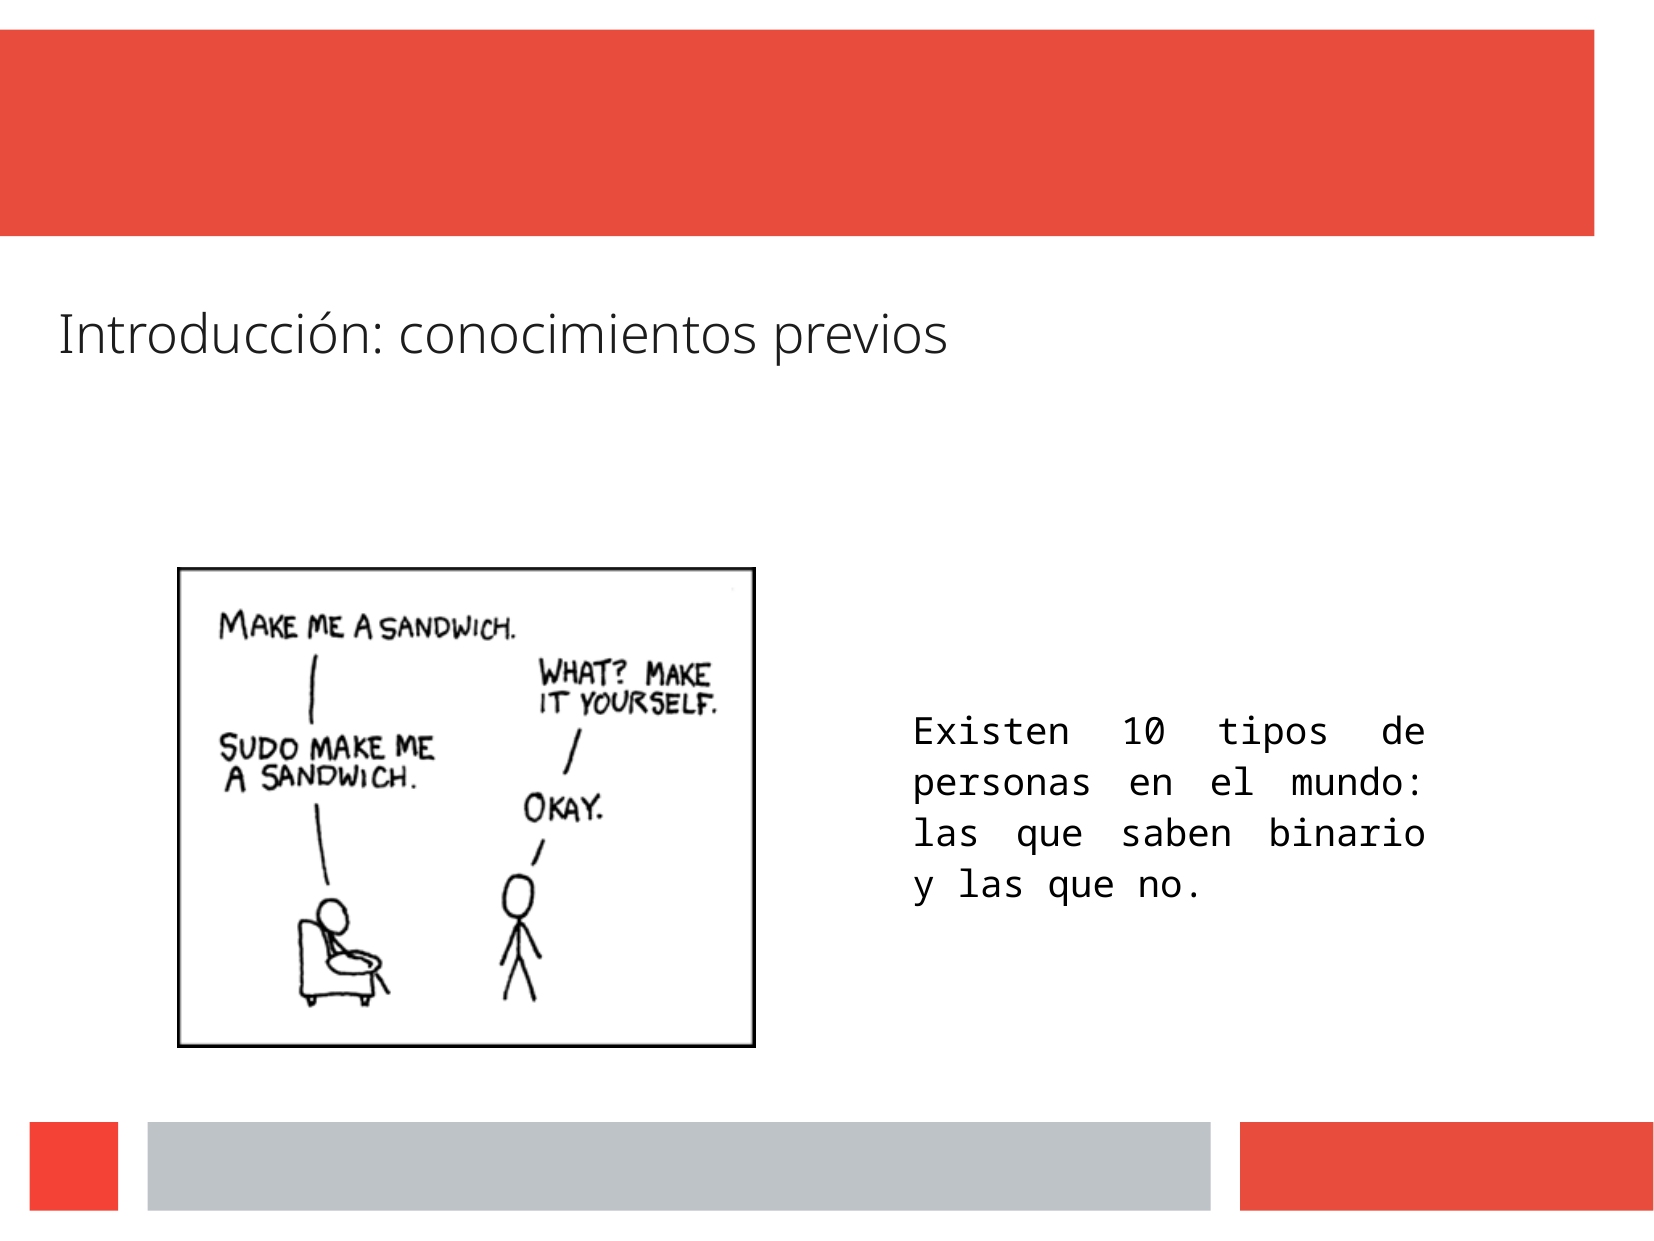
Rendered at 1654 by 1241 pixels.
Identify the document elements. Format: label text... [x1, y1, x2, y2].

picture [177, 567, 756, 1048]
subtitle Introducción: conocimientos previos [59, 295, 1595, 661]
text_box Existen 10 tipos de personas en el mundo: las que saben binario y las que no. [897, 696, 1441, 862]
